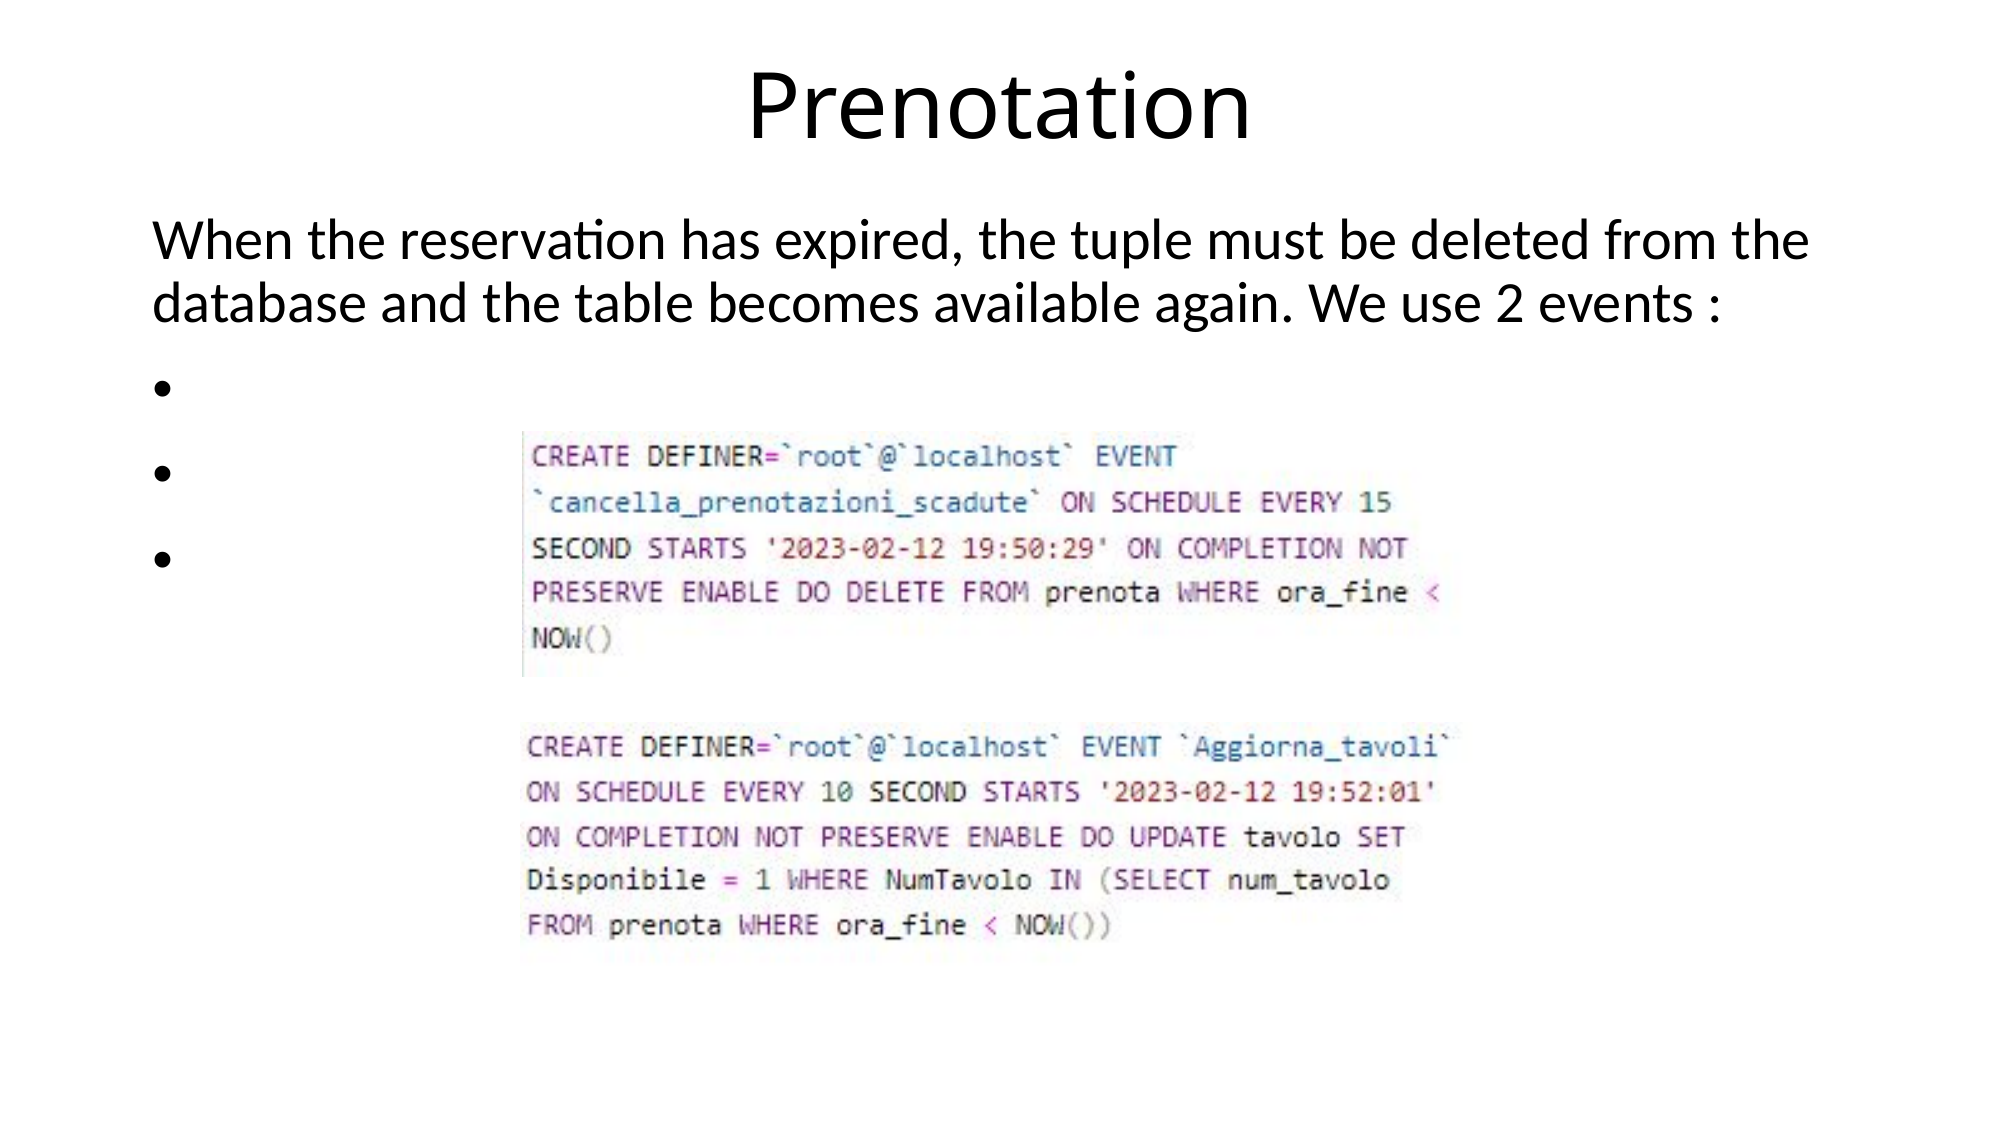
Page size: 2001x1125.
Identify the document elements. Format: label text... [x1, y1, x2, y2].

list When the reservation has expired, the tuple must be deleted from the database and the table becomes available again. We use 2 events : [137, 110, 1863, 432]
picture [520, 722, 1478, 978]
title Prenotation [137, 0, 1863, 110]
picture [522, 431, 1478, 677]
